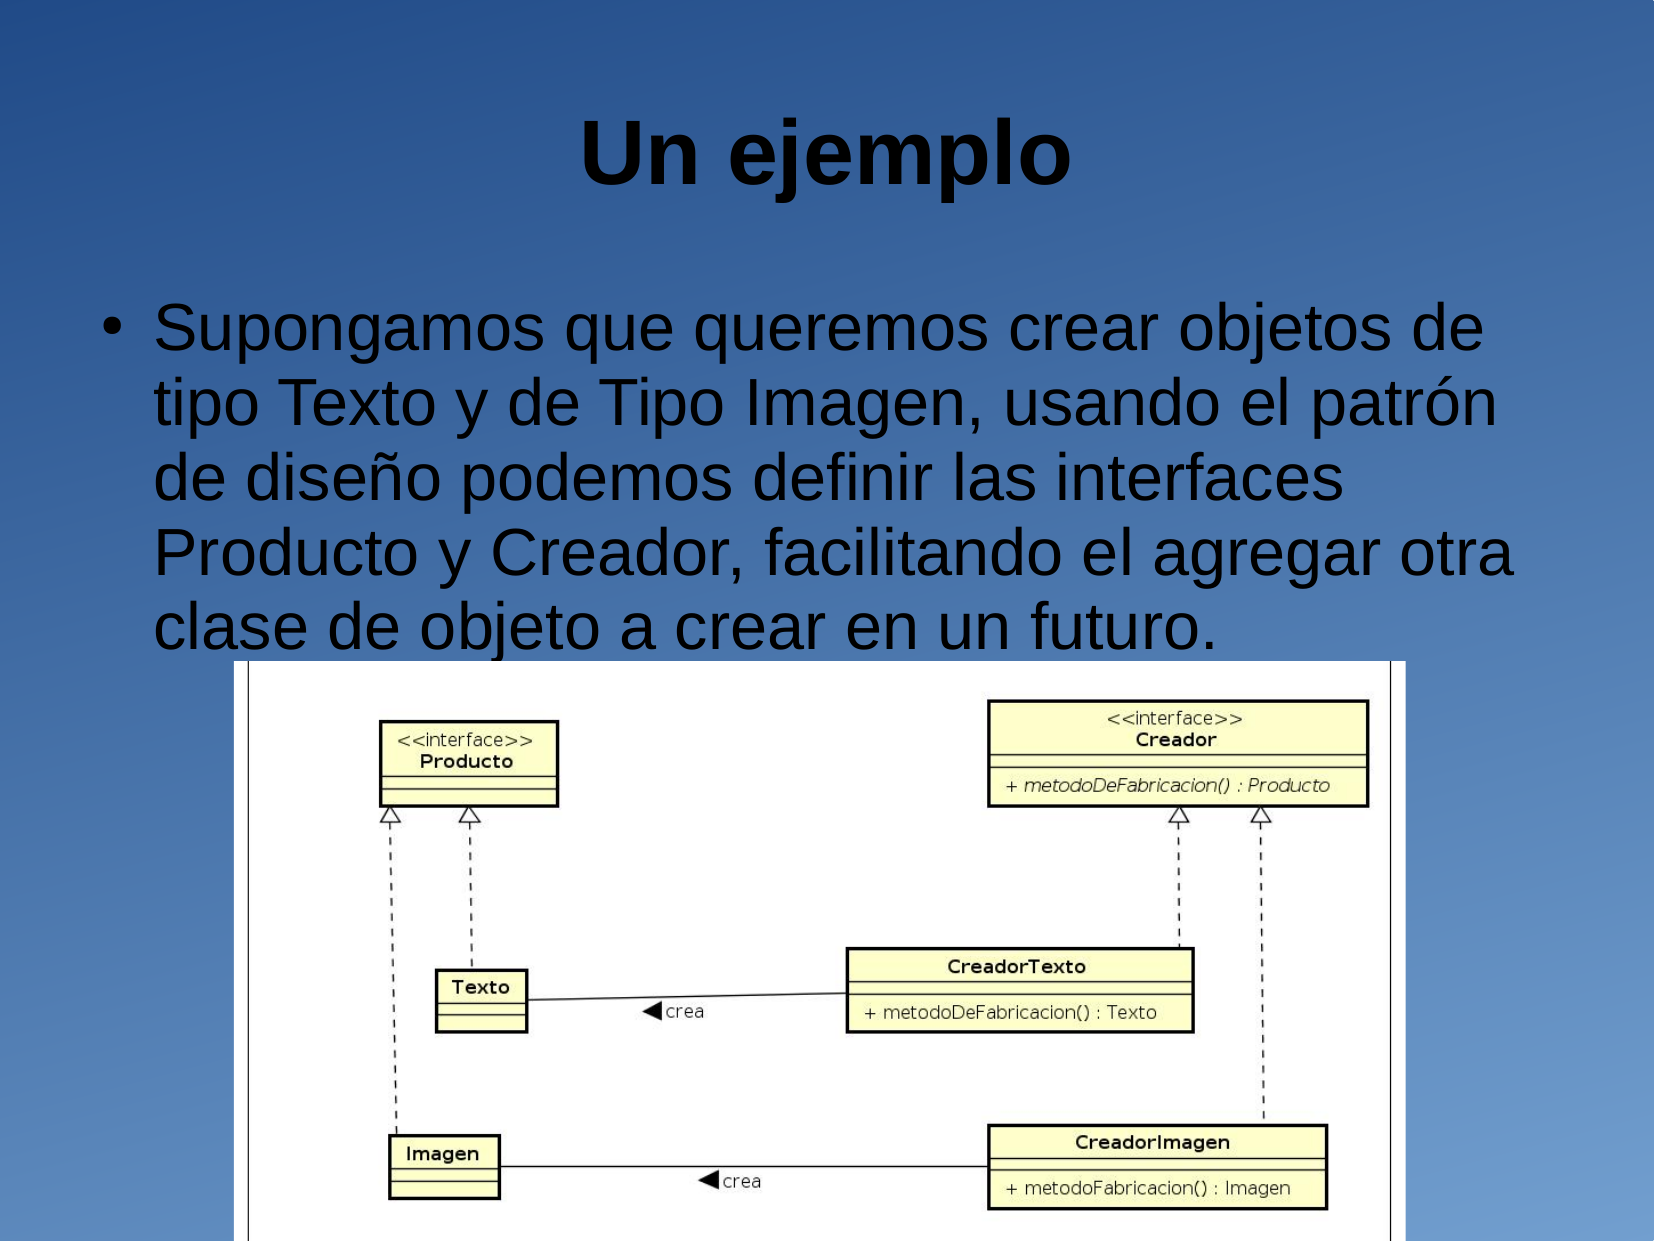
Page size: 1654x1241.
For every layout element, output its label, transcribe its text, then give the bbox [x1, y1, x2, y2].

title Un ejemplo [82, 49, 1571, 257]
picture [233, 661, 1406, 1241]
list Supongamos que queremos crear objetos de tipo Texto y de Tipo Imagen, usando el patrón de diseño podemos definir las interfaces Producto y Creador, facilitando el agregar otra clase de objeto a crear en un futuro. [82, 290, 1571, 1010]
